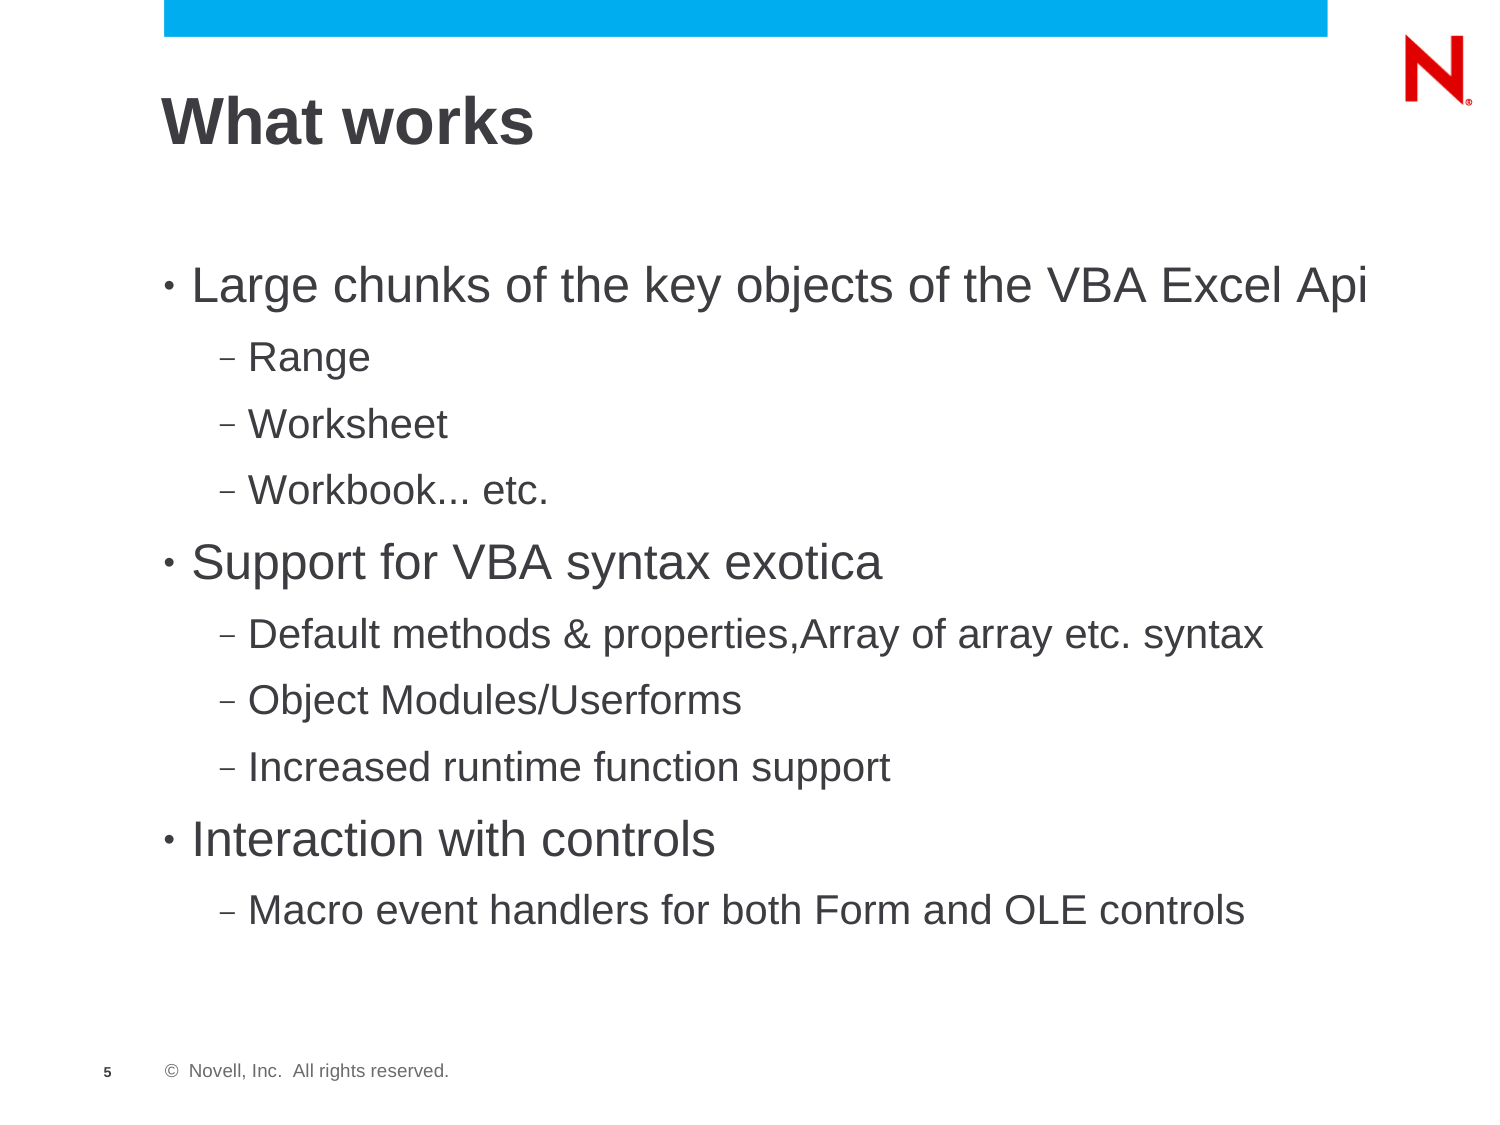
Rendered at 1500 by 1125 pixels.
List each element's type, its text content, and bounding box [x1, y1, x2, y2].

picture [1403, 32, 1473, 107]
title What works [161, 41, 1383, 205]
list Large chunks of the key objects of the VBA Excel Api Range Worksheet Workbook... etc. Support for VBA syntax exotica Default methods & properties,Array of array etc. syntax Object Modules/Userforms Increased runtime function support Interaction with controls Macro event handlers for both Form and OLE controls [163, 254, 1404, 986]
